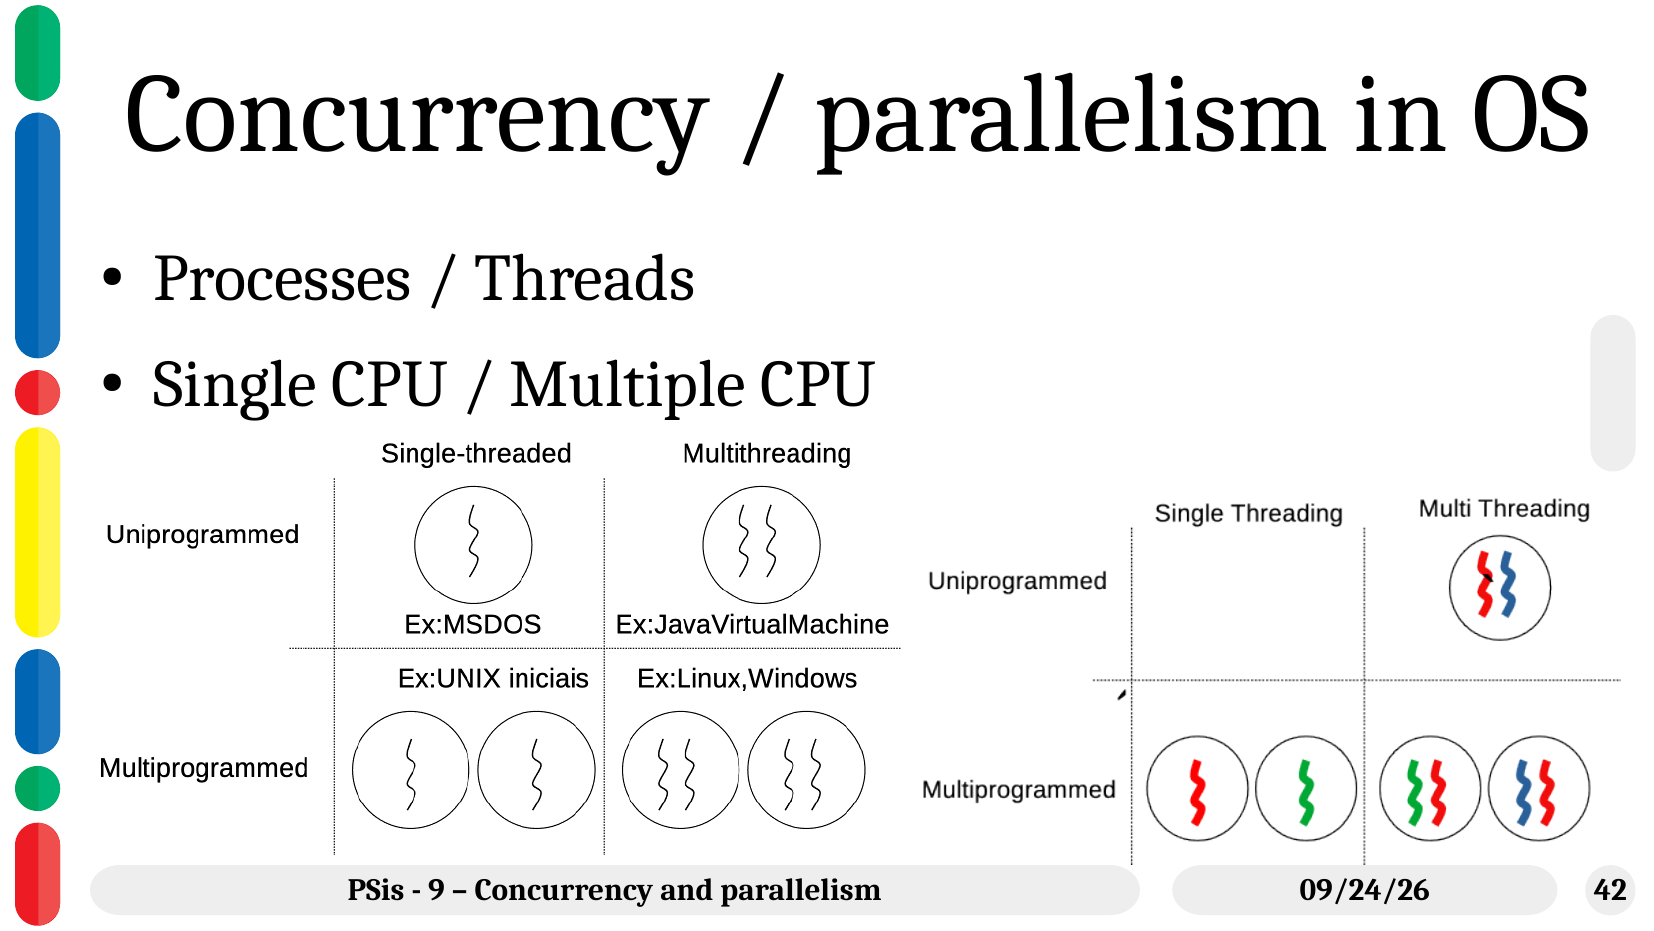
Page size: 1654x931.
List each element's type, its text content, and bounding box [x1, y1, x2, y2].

title Concurrency / parallelism in OS [82, 37, 1636, 193]
picture [907, 487, 1621, 866]
list Processes / Threads Single CPU / Multiple CPU [82, 240, 1571, 866]
picture [88, 432, 901, 856]
